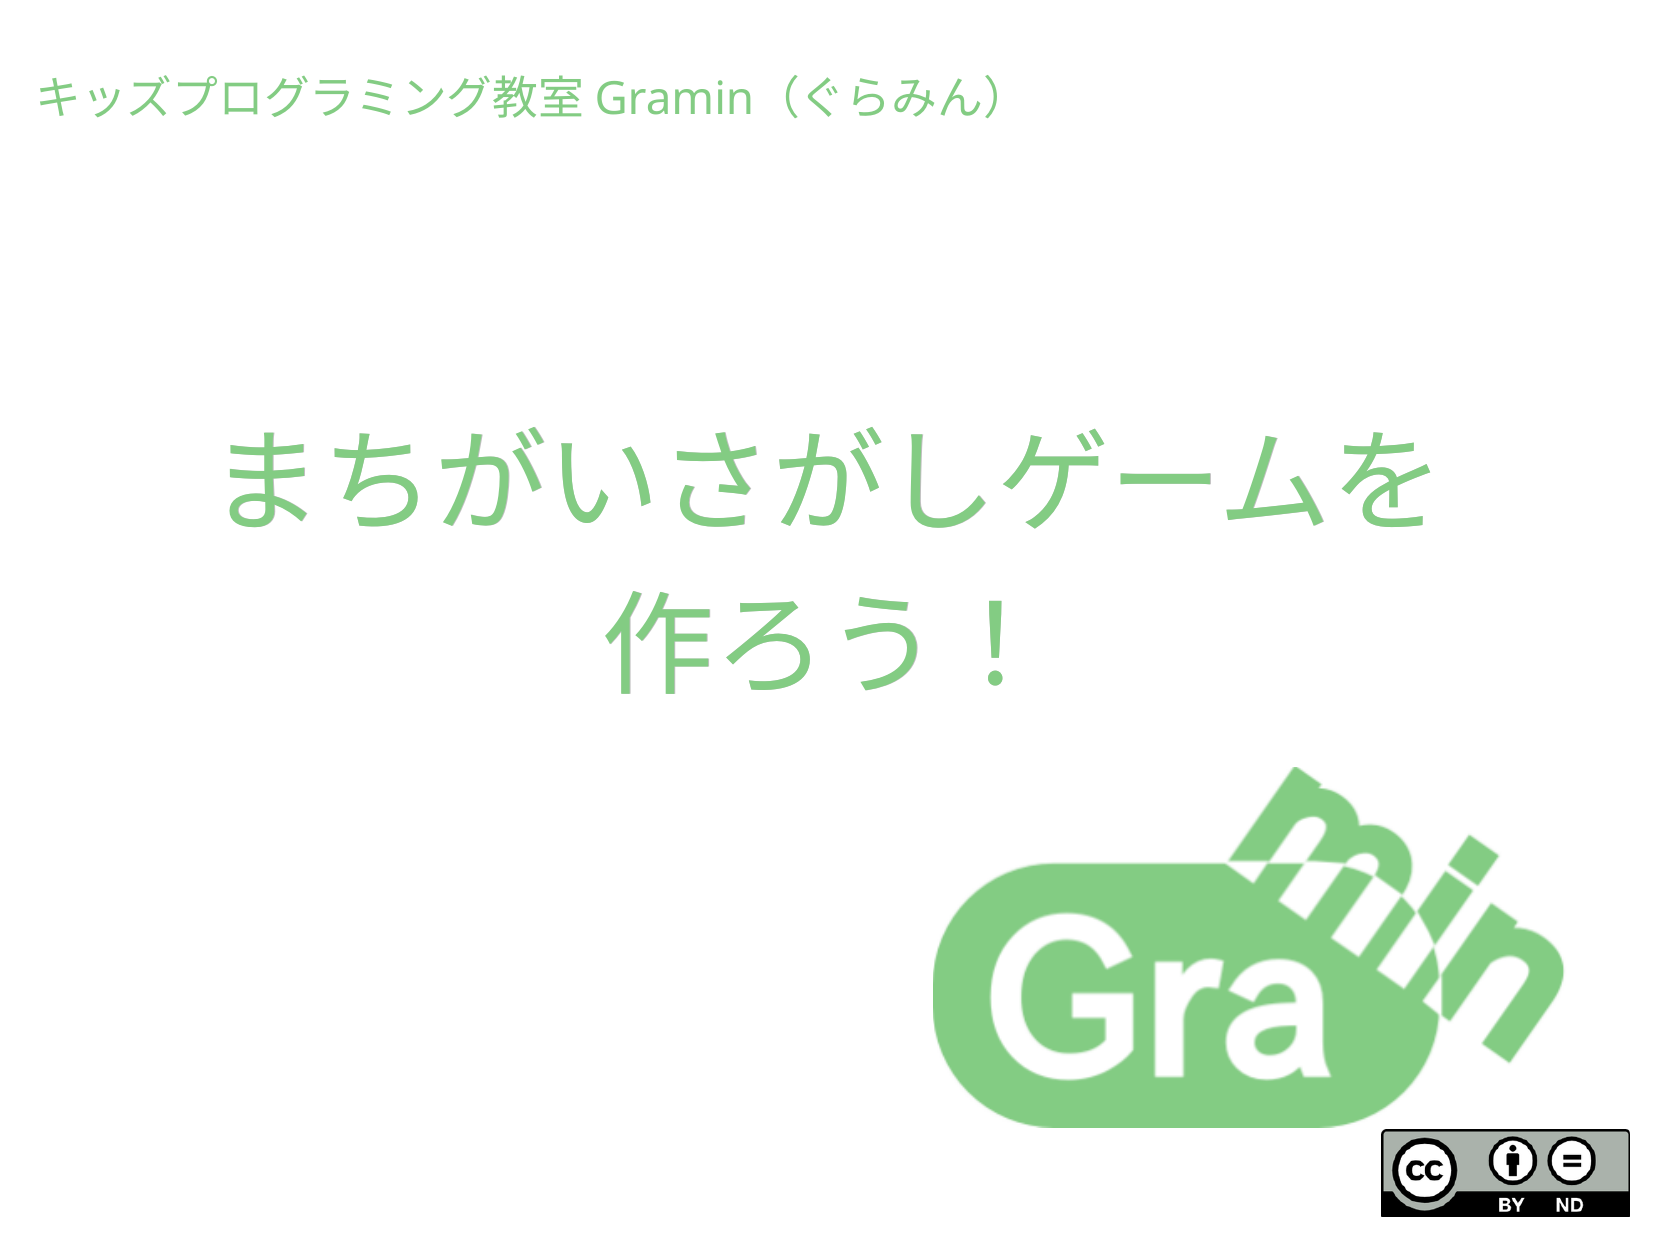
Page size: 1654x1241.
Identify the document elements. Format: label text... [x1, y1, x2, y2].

picture [933, 767, 1577, 1128]
picture [1381, 1129, 1630, 1217]
title まちがいさがしゲームを 作ろう！ [159, 299, 1495, 810]
title キッズプログラミング教室 Gramin（ぐらみん） [35, 31, 1075, 160]
